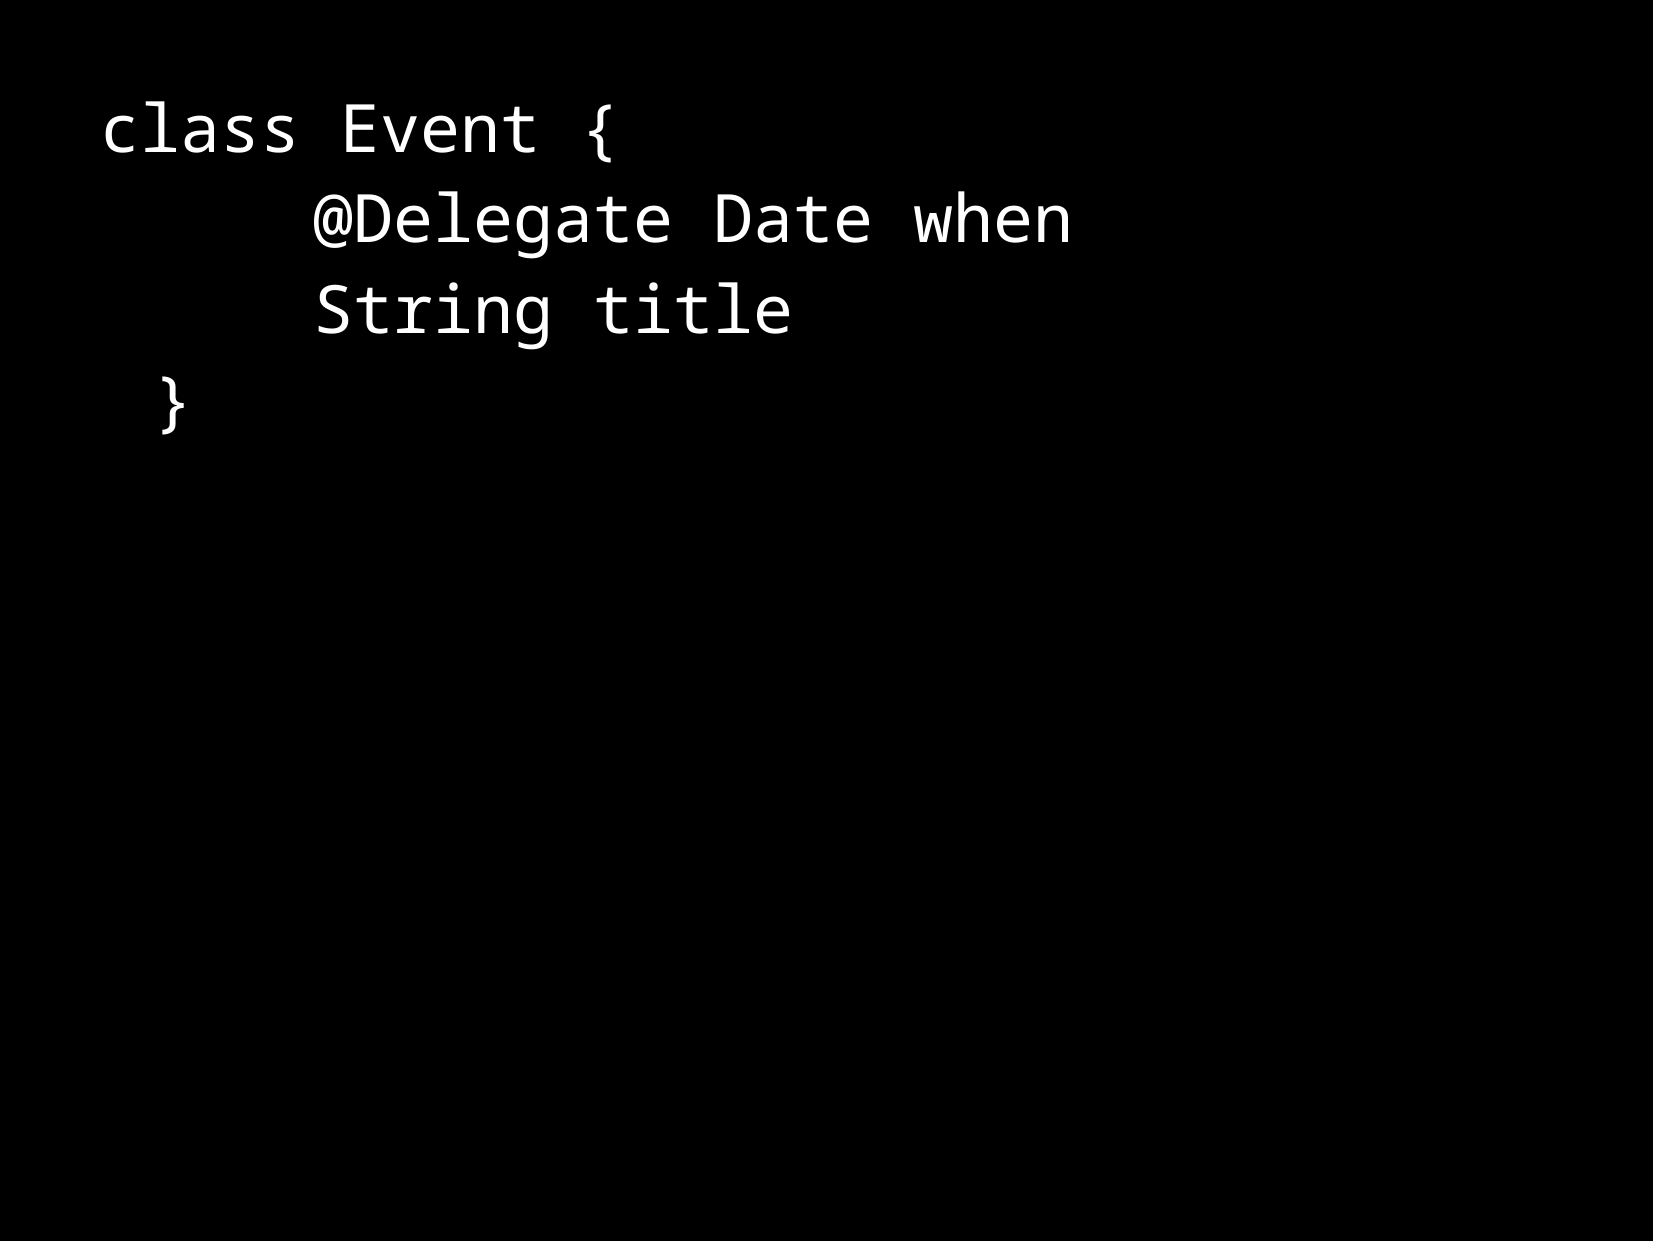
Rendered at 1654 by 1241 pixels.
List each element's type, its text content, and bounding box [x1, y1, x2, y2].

list class Event { @Delegate Date when String title } [82, 80, 1571, 1101]
